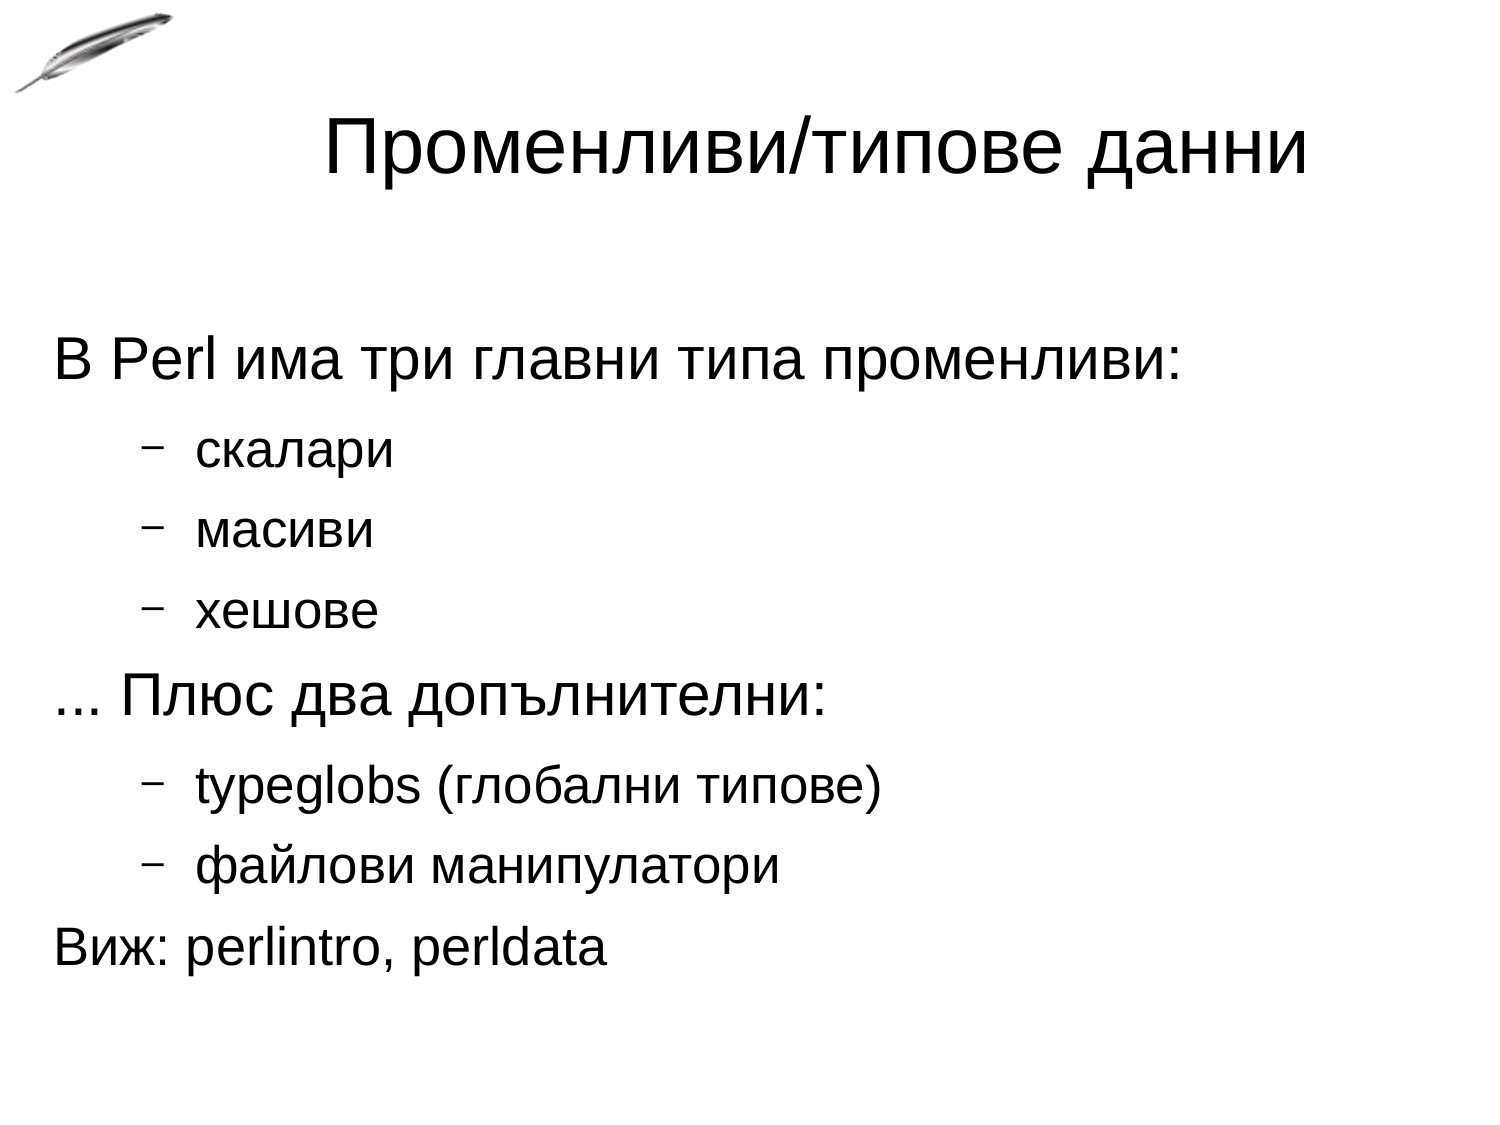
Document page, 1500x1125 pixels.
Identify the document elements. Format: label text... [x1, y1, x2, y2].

title Променливи/типове данни [206, 59, 1400, 238]
picture [11, 11, 179, 95]
list В Perl има три главни типа променливи: скалари масиви хешове ... Плюс два допълнителни: typeglobs (глобални типове) файлови манипулатори Виж: perlintro, perldata [53, 324, 1447, 1092]
